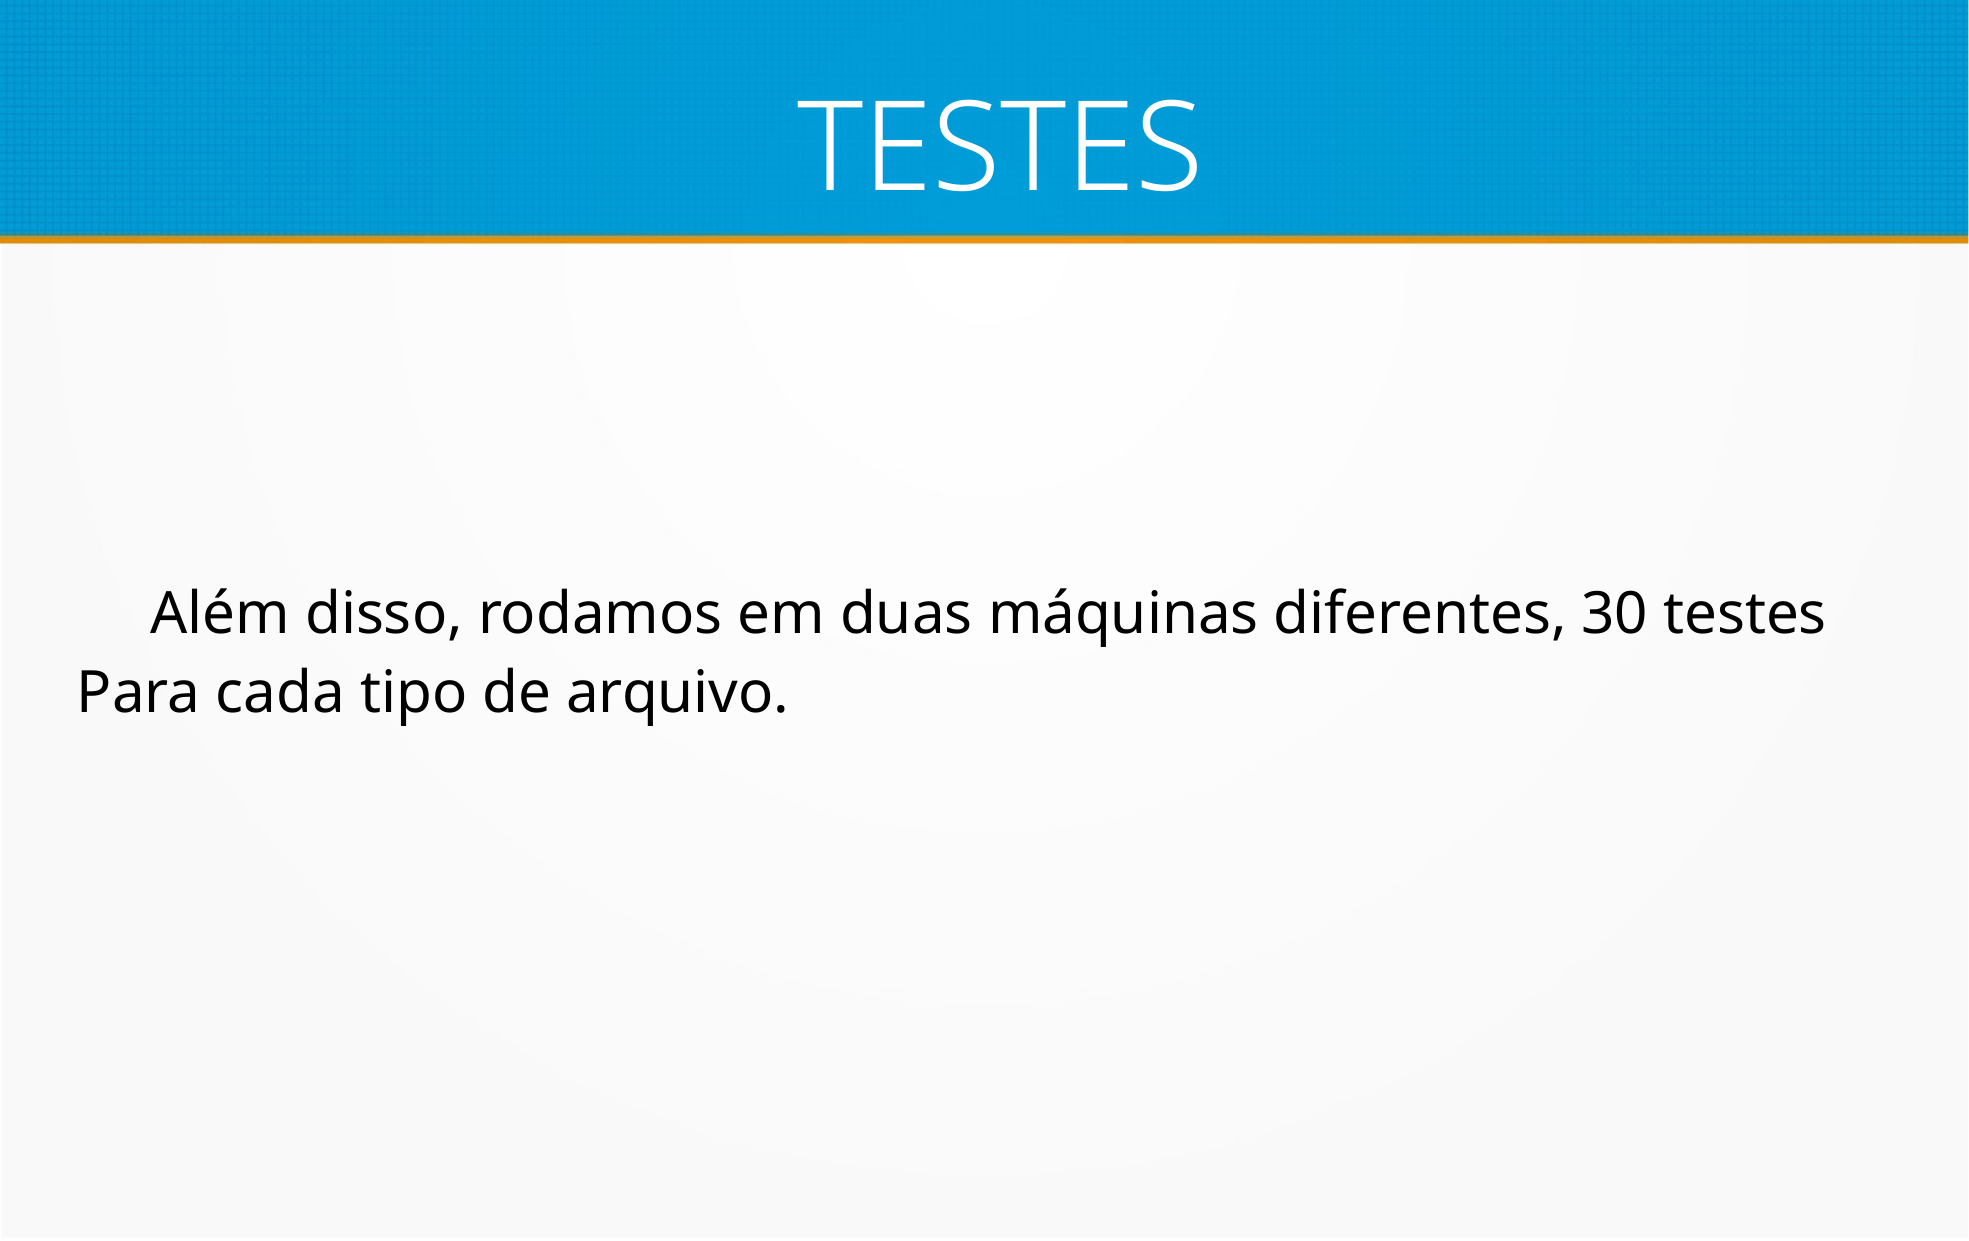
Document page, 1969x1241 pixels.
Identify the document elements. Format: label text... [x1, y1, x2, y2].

picture [0, 233, 1969, 1241]
text_box Além disso, rodamos em duas máquinas diferentes, 30 testes Para cada tipo de arquivo. [70, 379, 1958, 1002]
title TESTES [98, 19, 1870, 227]
